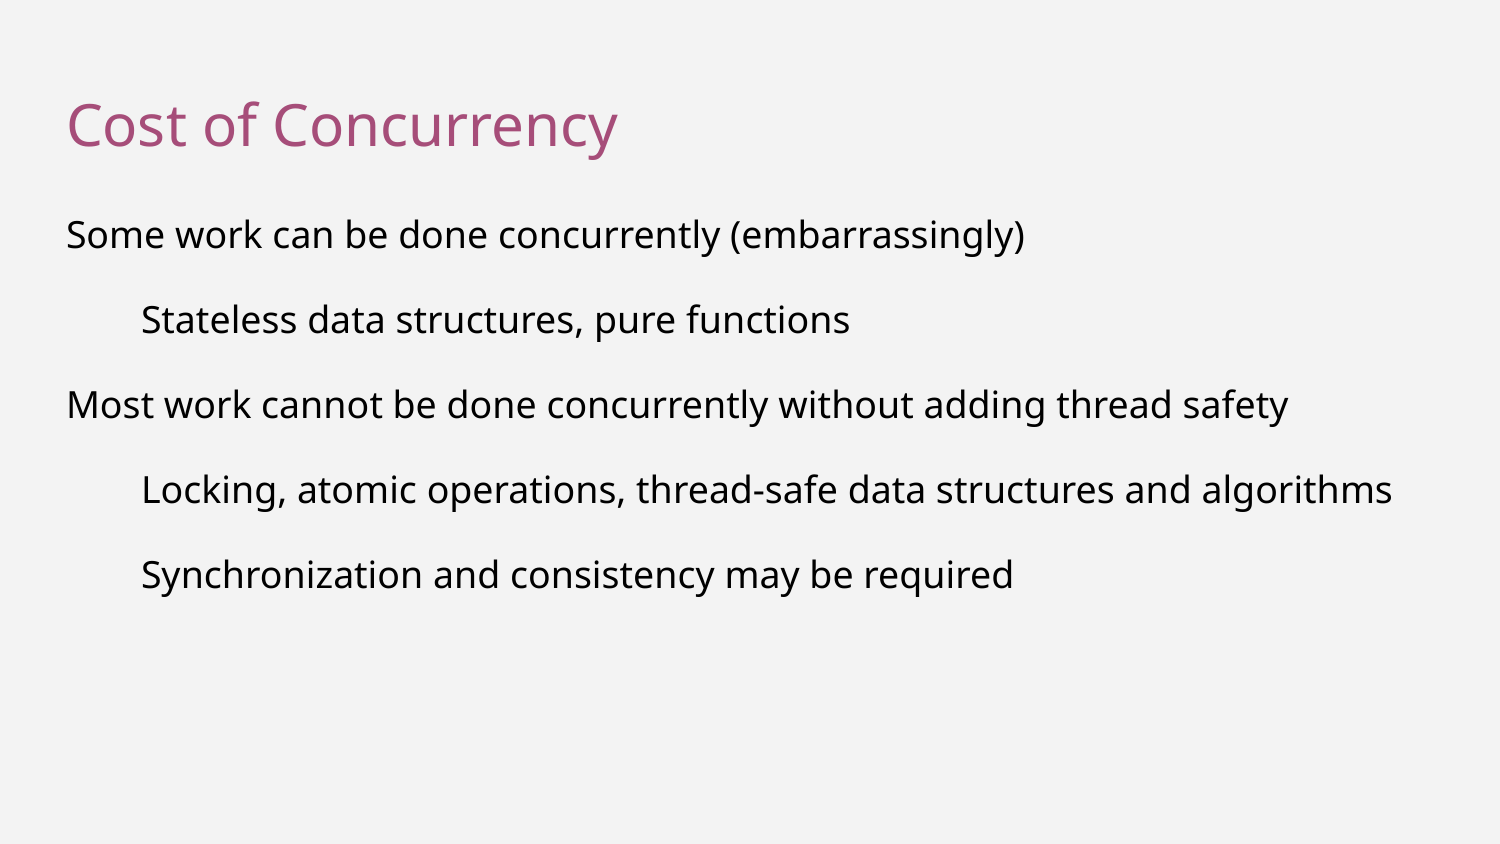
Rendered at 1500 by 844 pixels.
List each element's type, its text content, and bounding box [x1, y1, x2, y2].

title Cost of Concurrency [51, 72, 1449, 167]
list Some work can be done concurrently (embarrassingly) Stateless data structures, pure functions Most work cannot be done concurrently without adding thread safety Locking, atomic operations, thread-safe data structures and algorithms Synchronization and consistency may be required [51, 189, 1449, 750]
